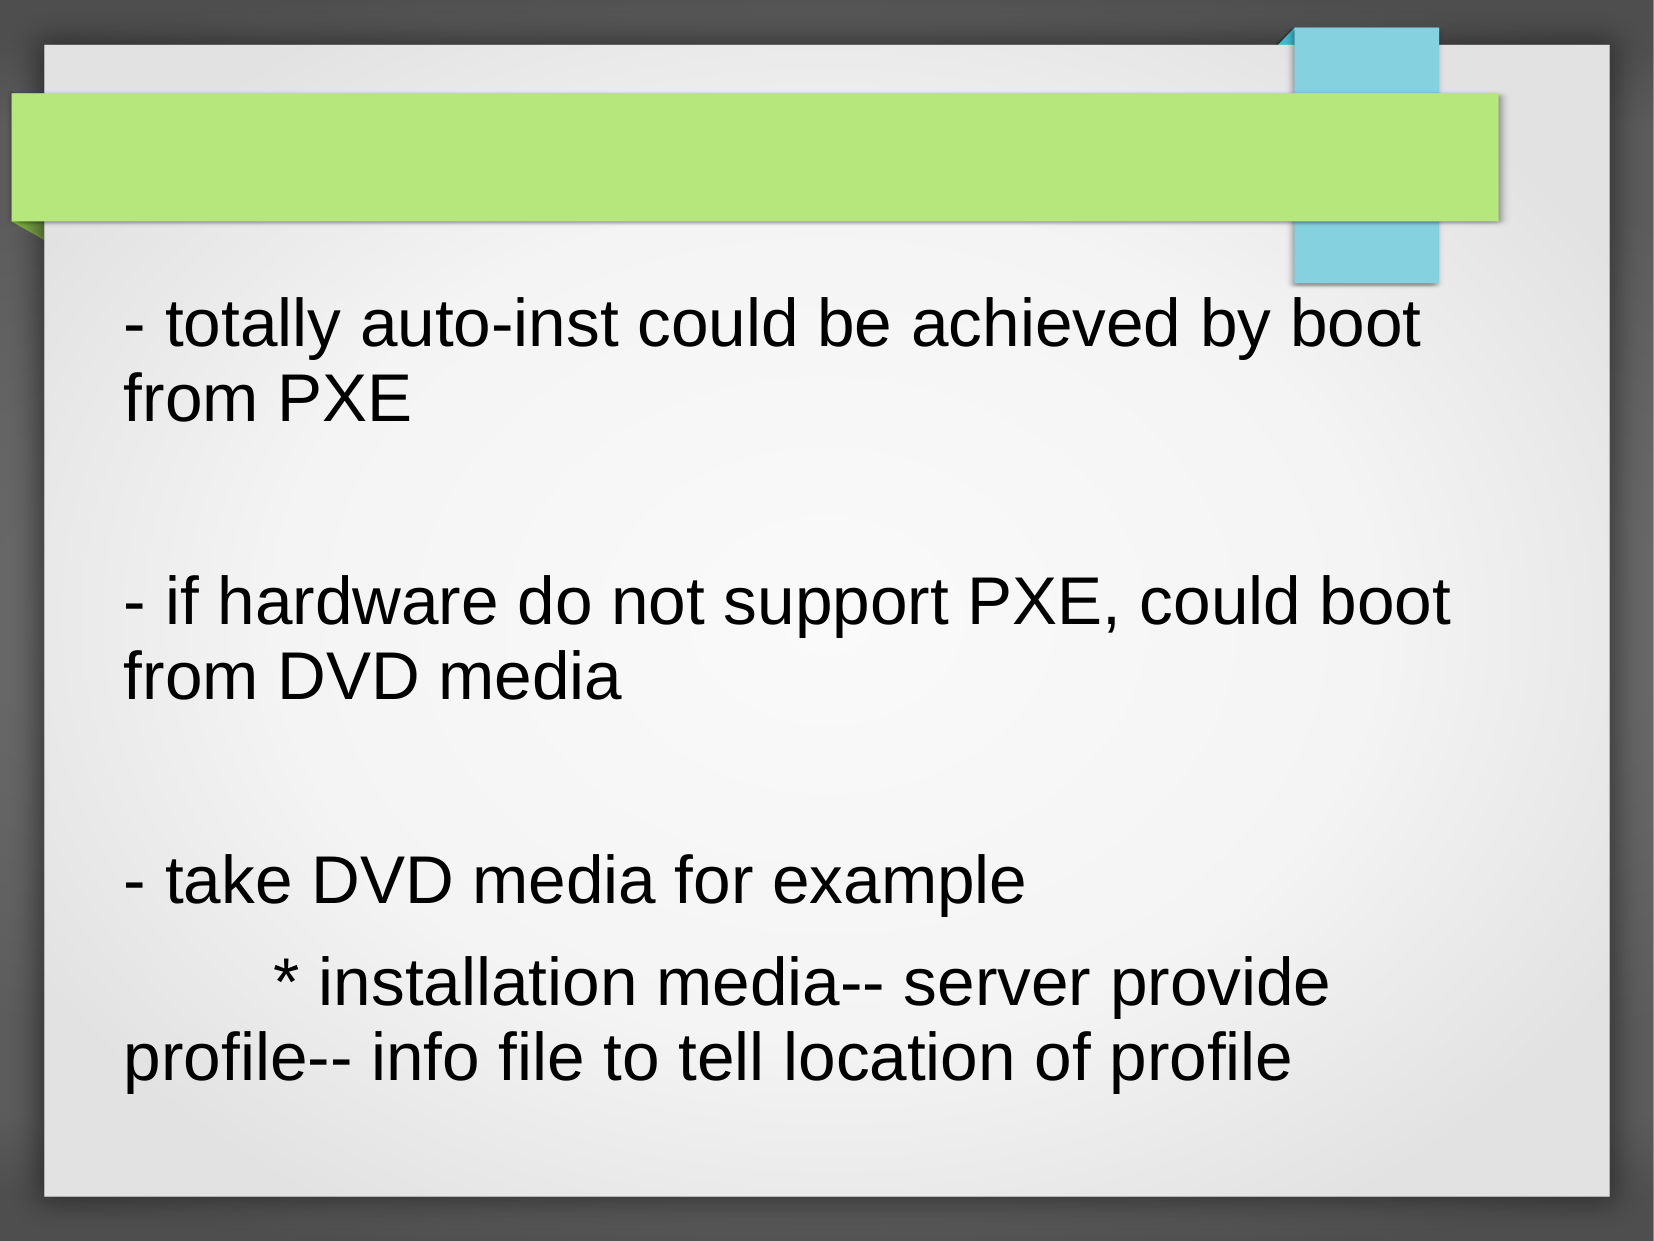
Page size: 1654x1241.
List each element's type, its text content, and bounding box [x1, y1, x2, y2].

picture [0, 0, 1654, 1241]
list - totally auto-inst could be achieved by boot from PXE - if hardware do not support PXE, could boot from DVD media - take DVD media for example * installation media-- server provide profile-- info file to tell location of profile [123, 285, 1504, 1096]
